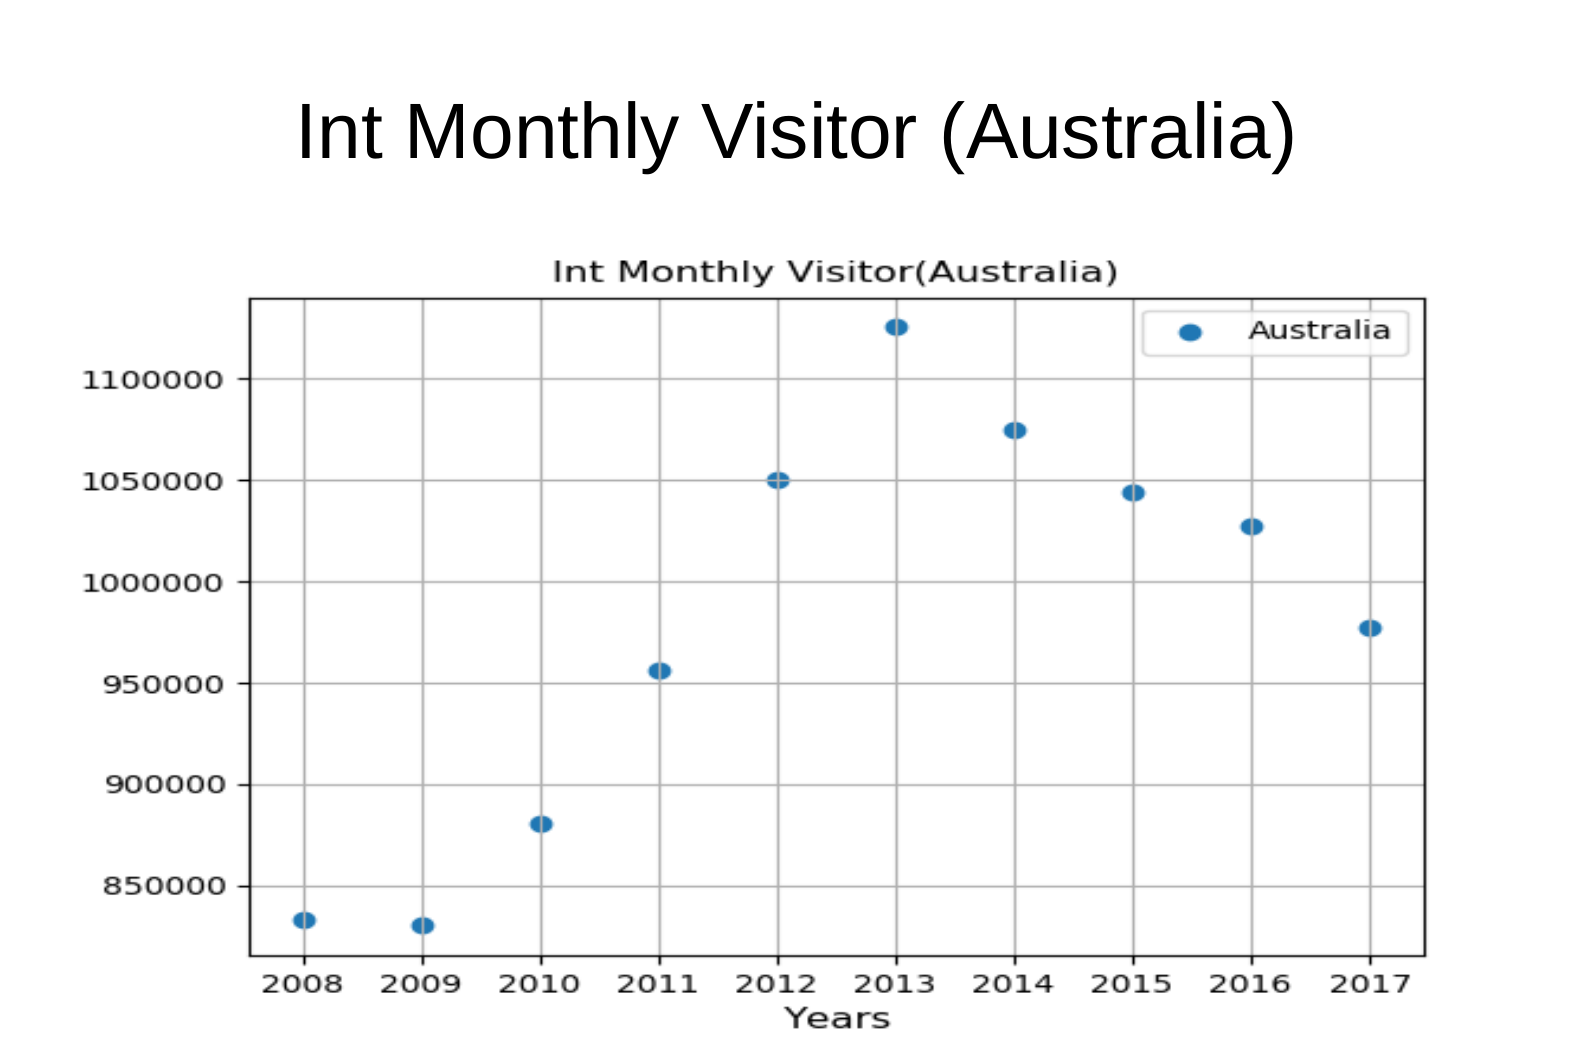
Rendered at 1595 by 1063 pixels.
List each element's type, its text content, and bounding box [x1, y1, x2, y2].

picture [60, 195, 1576, 1051]
title Int Monthly Visitor (Australia) [79, 42, 1515, 195]
